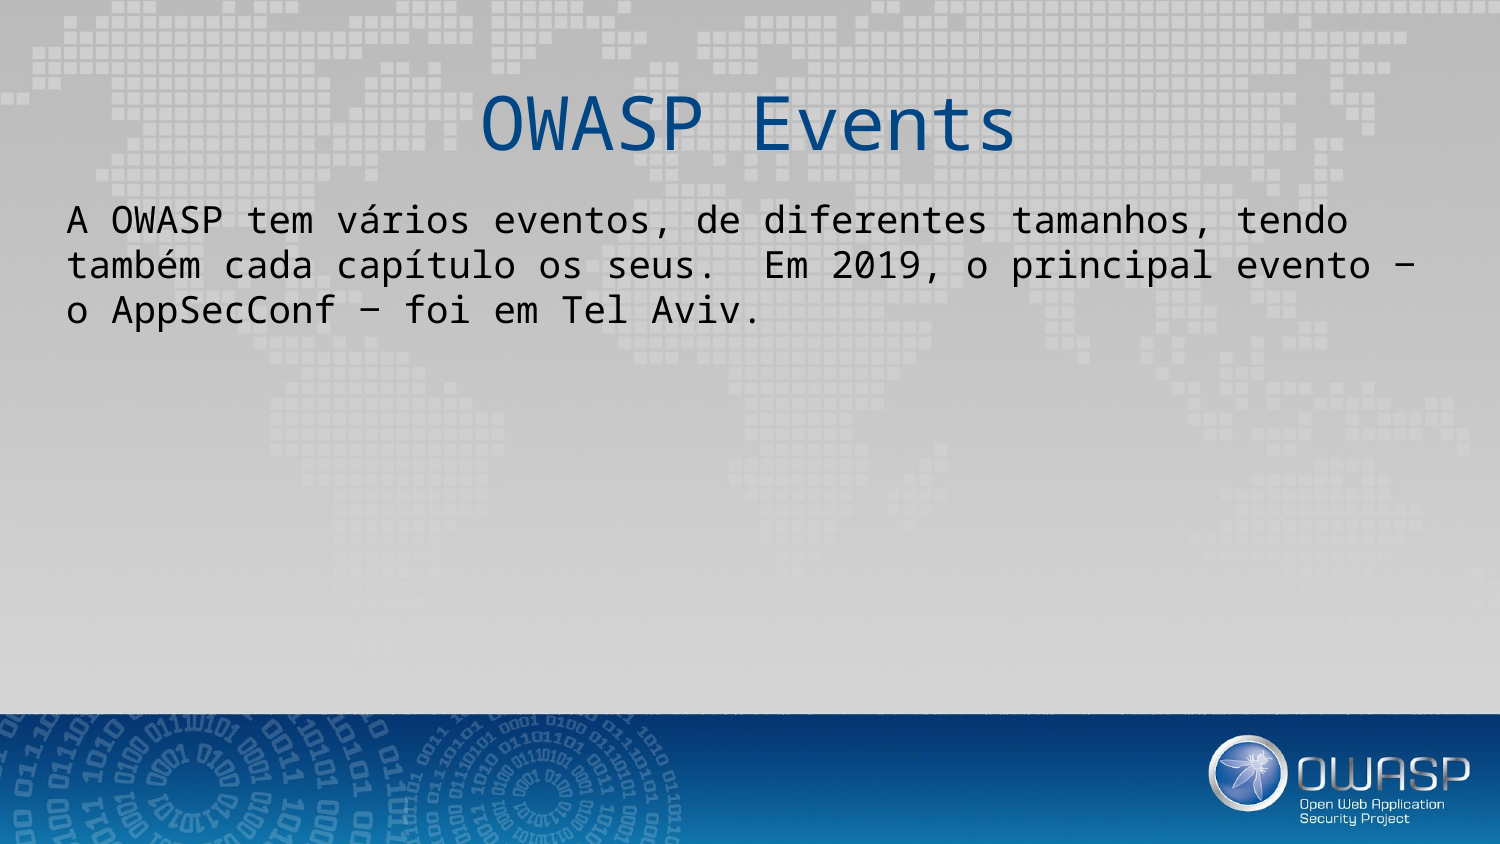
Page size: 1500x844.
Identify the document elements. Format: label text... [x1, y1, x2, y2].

title OWASP Events [51, 72, 1449, 167]
list A OWASP tem vários eventos, de diferentes tamanhos, tendo também cada capítulo os seus. Em 2019, o principal evento ‒ o AppSecConf ‒ foi em Tel Aviv. [51, 189, 1449, 750]
picture [0, 0, 1500, 844]
